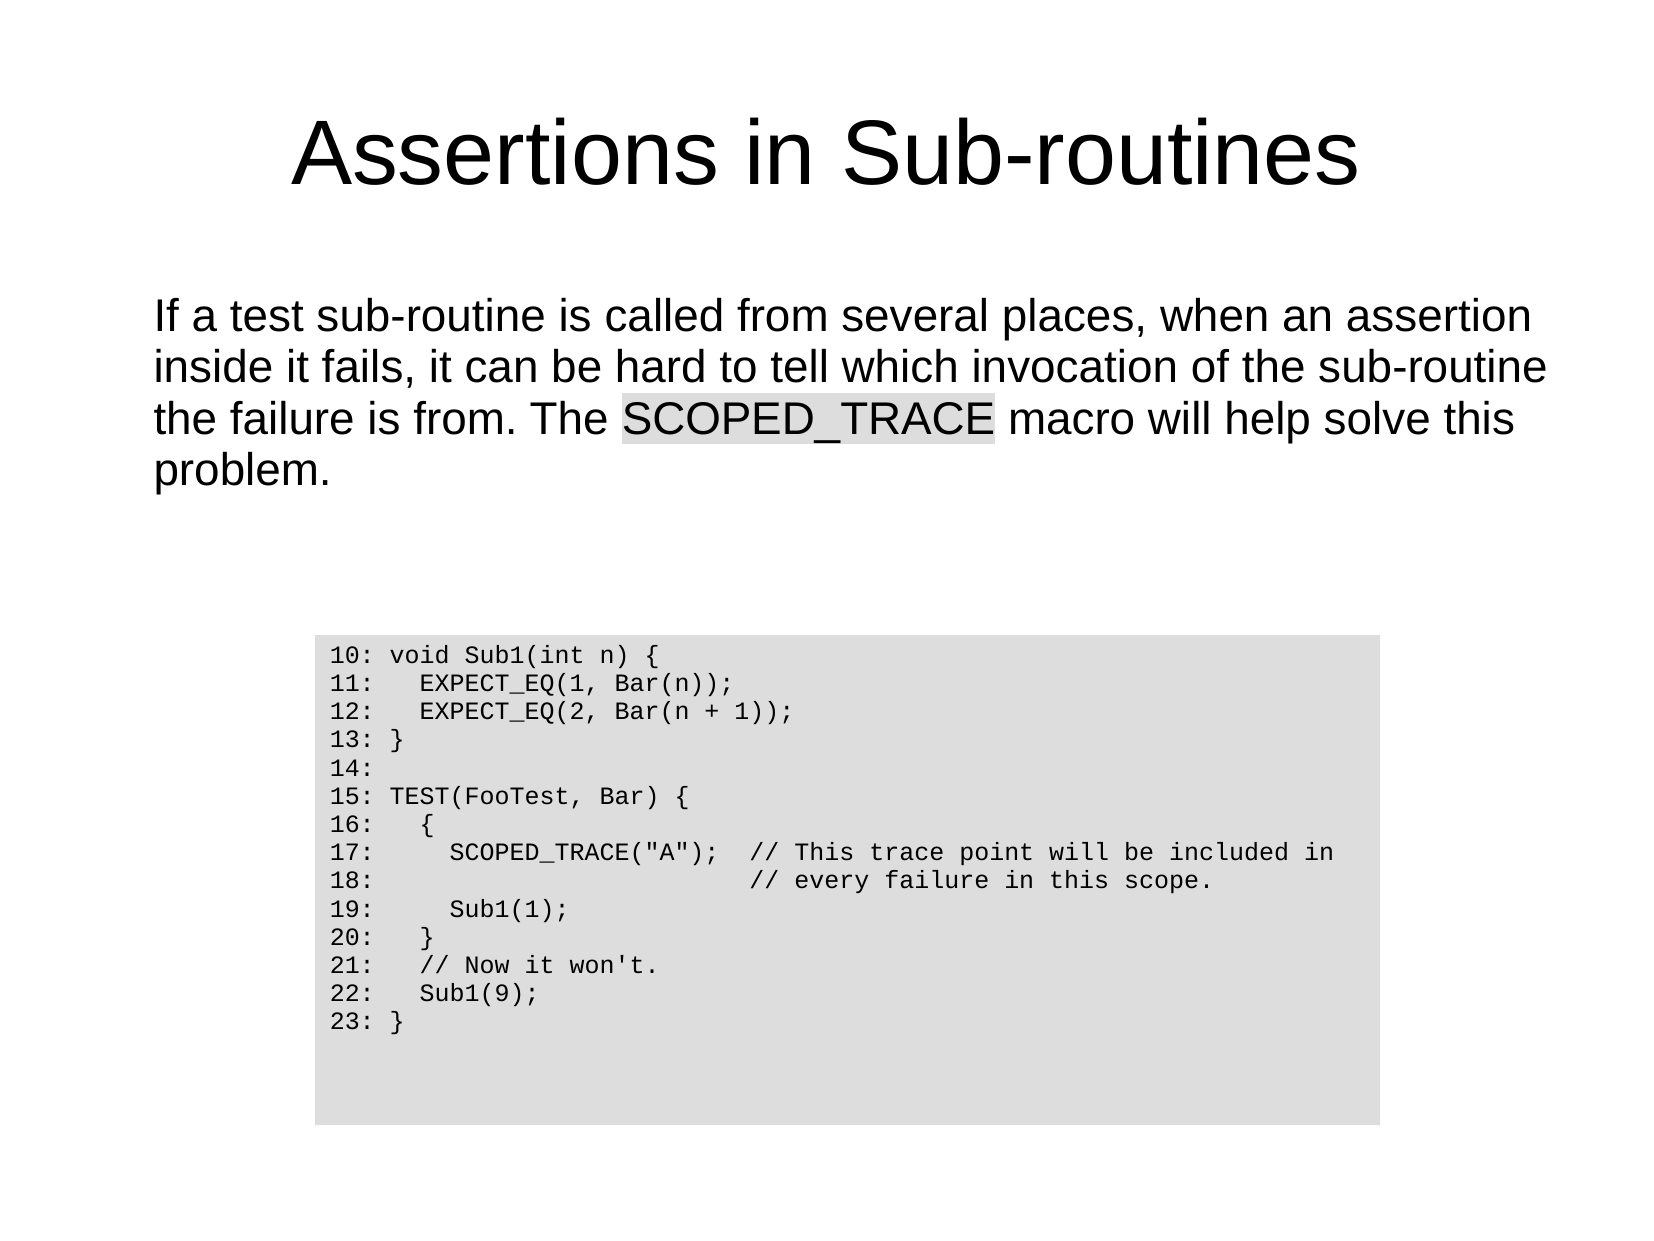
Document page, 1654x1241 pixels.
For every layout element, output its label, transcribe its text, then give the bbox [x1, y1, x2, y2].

list If a test sub-routine is called from several places, when an assertion inside it fails, it can be hard to tell which invocation of the sub-routine the failure is from. The SCOPED_TRACE macro will help solve this problem. [82, 290, 1561, 646]
text_box 10: void Sub1(int n) { 11: EXPECT_EQ(1, Bar(n)); 12: EXPECT_EQ(2, Bar(n + 1)); 13: } 14: 15: TEST(FooTest, Bar) { 16: { 17: SCOPED_TRACE("A"); // This trace point will be included in 18: // every failure in this scope. 19: Sub1(1); 20: } 21: // Now it won't. 22: Sub1(9); 23: } [315, 635, 1381, 1126]
title Assertions in Sub-routines [82, 49, 1571, 257]
